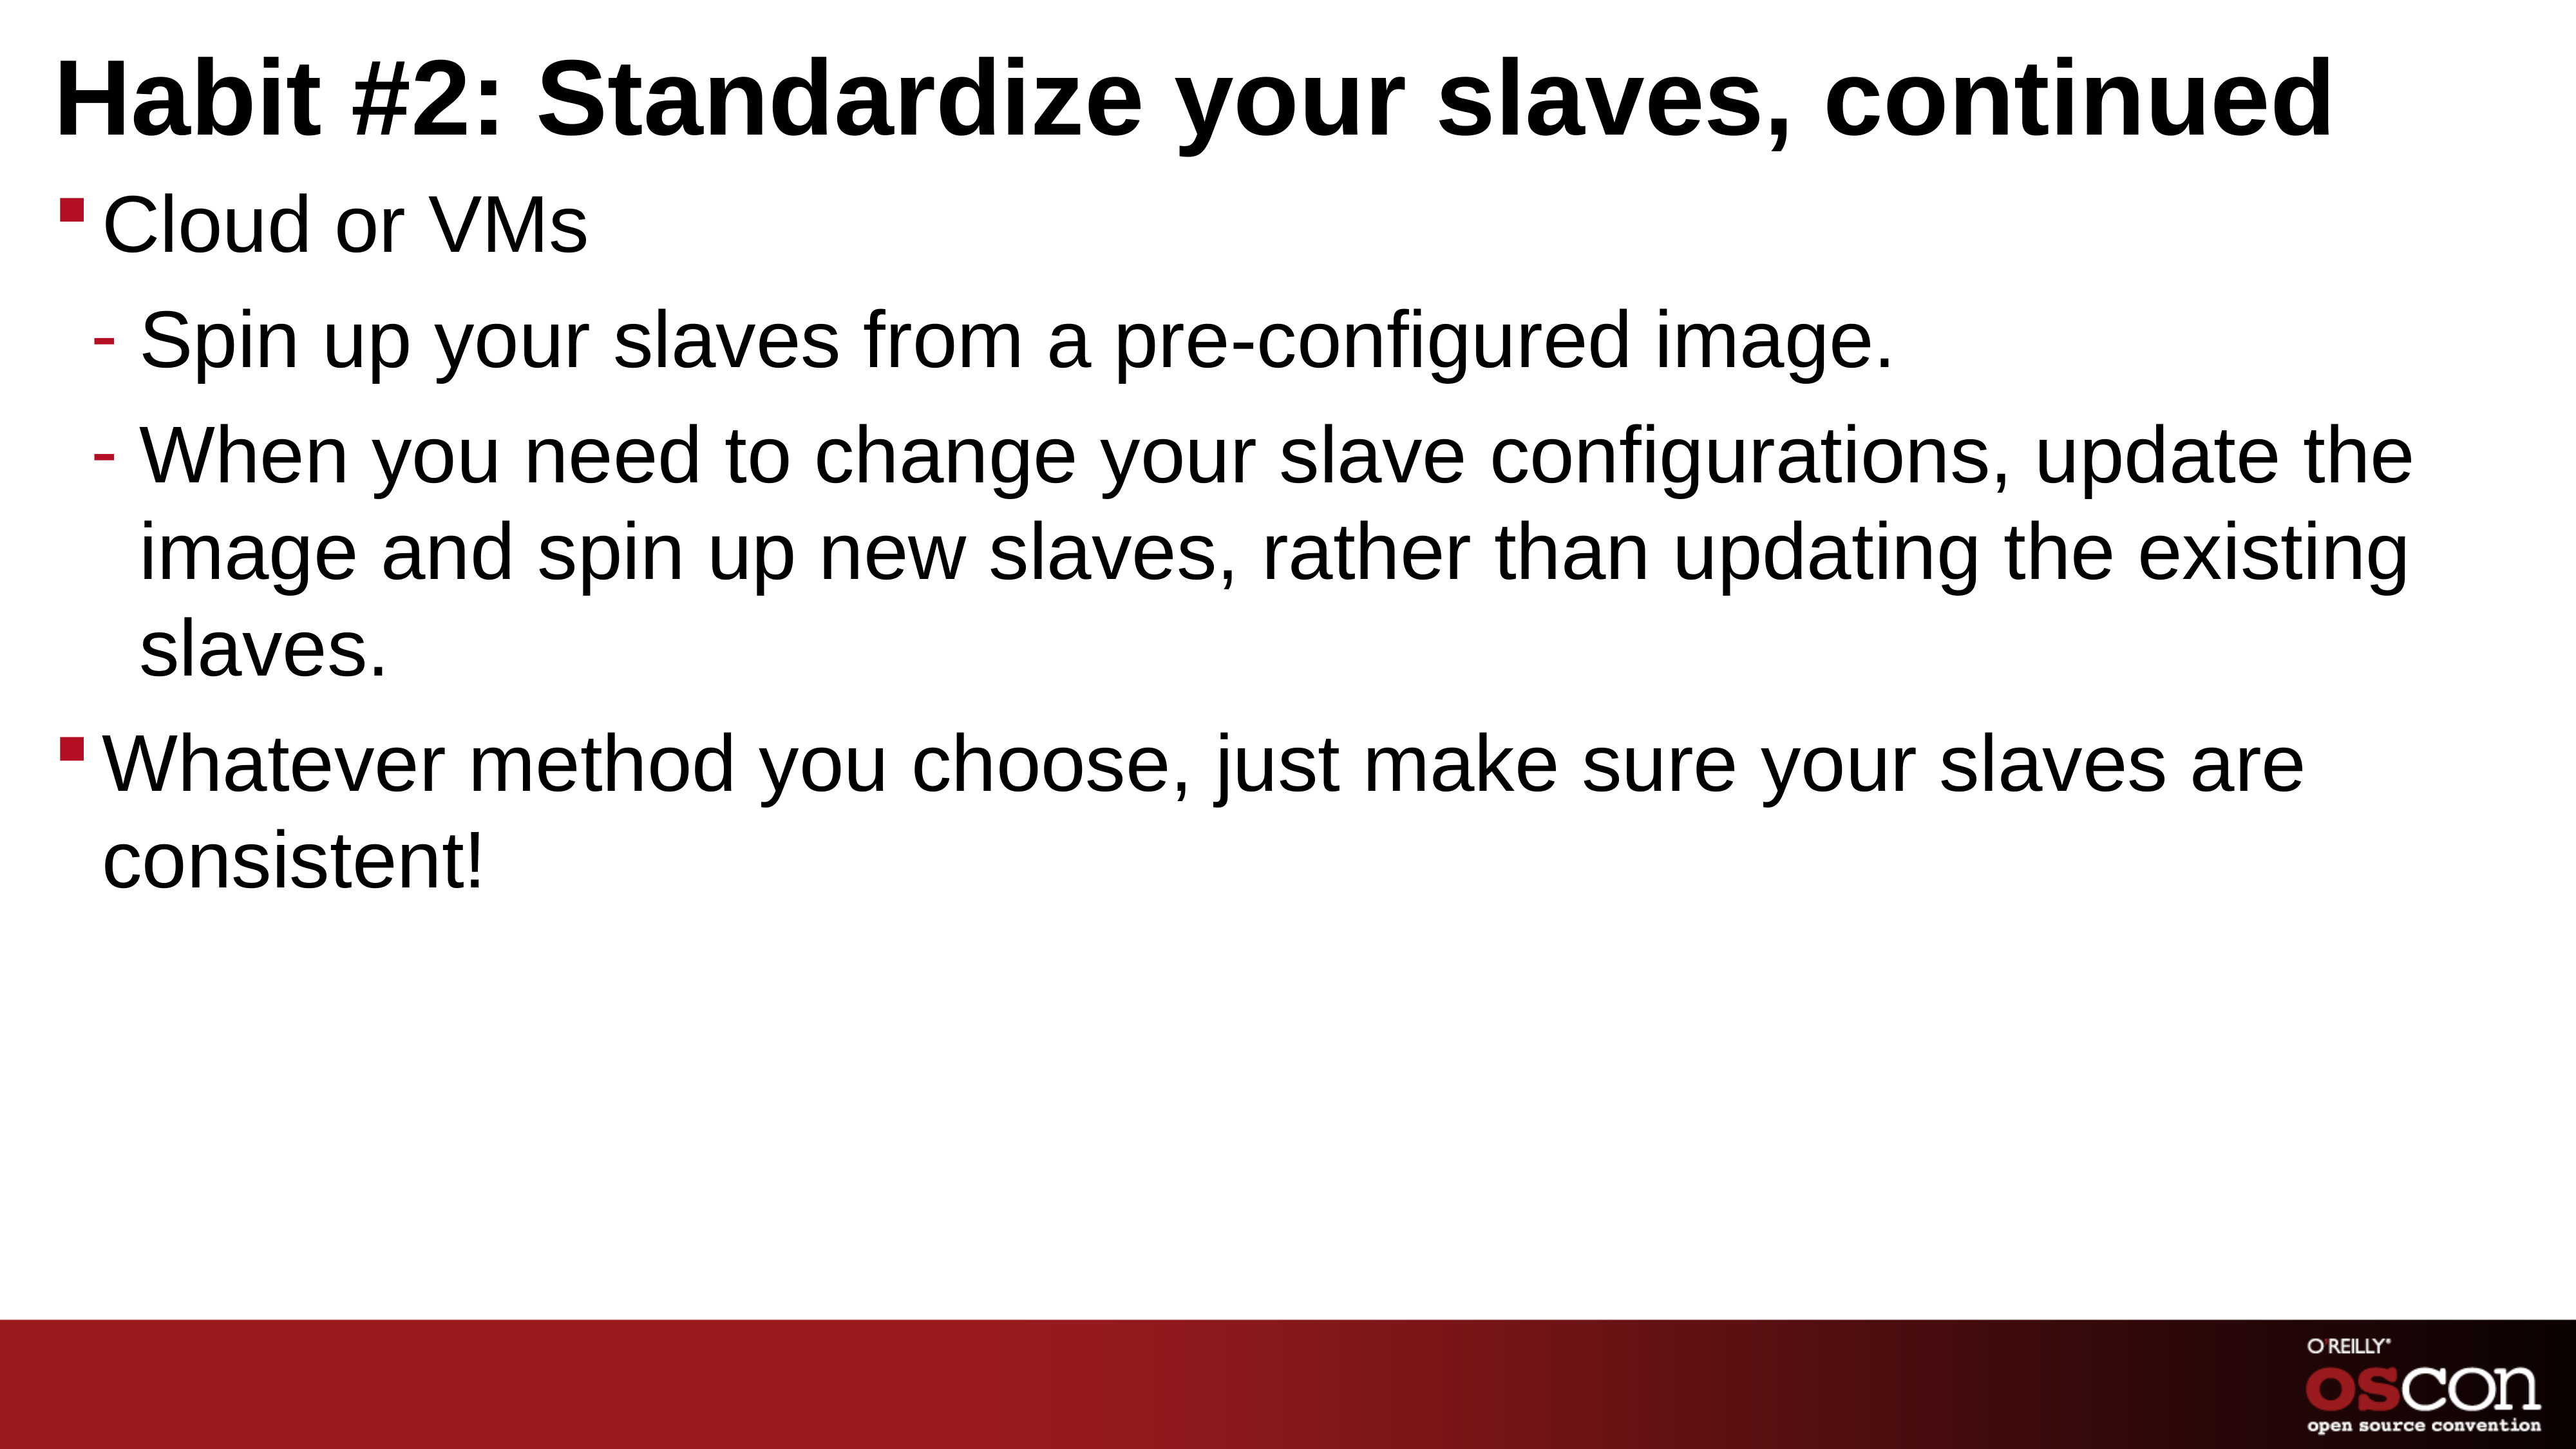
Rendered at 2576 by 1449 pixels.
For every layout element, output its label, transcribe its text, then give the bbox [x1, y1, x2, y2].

list Cloud or VMs Spin up your slaves from a pre-configured image. When you need to change your slave configurations, update the image and spin up new slaves, rather than updating the existing slaves. Whatever method you choose, just make sure your slaves are consistent! [48, 166, 2514, 1449]
picture [0, 0, 2576, 1449]
title Habit #2: Standardize your slaves, continued [48, 17, 2514, 166]
